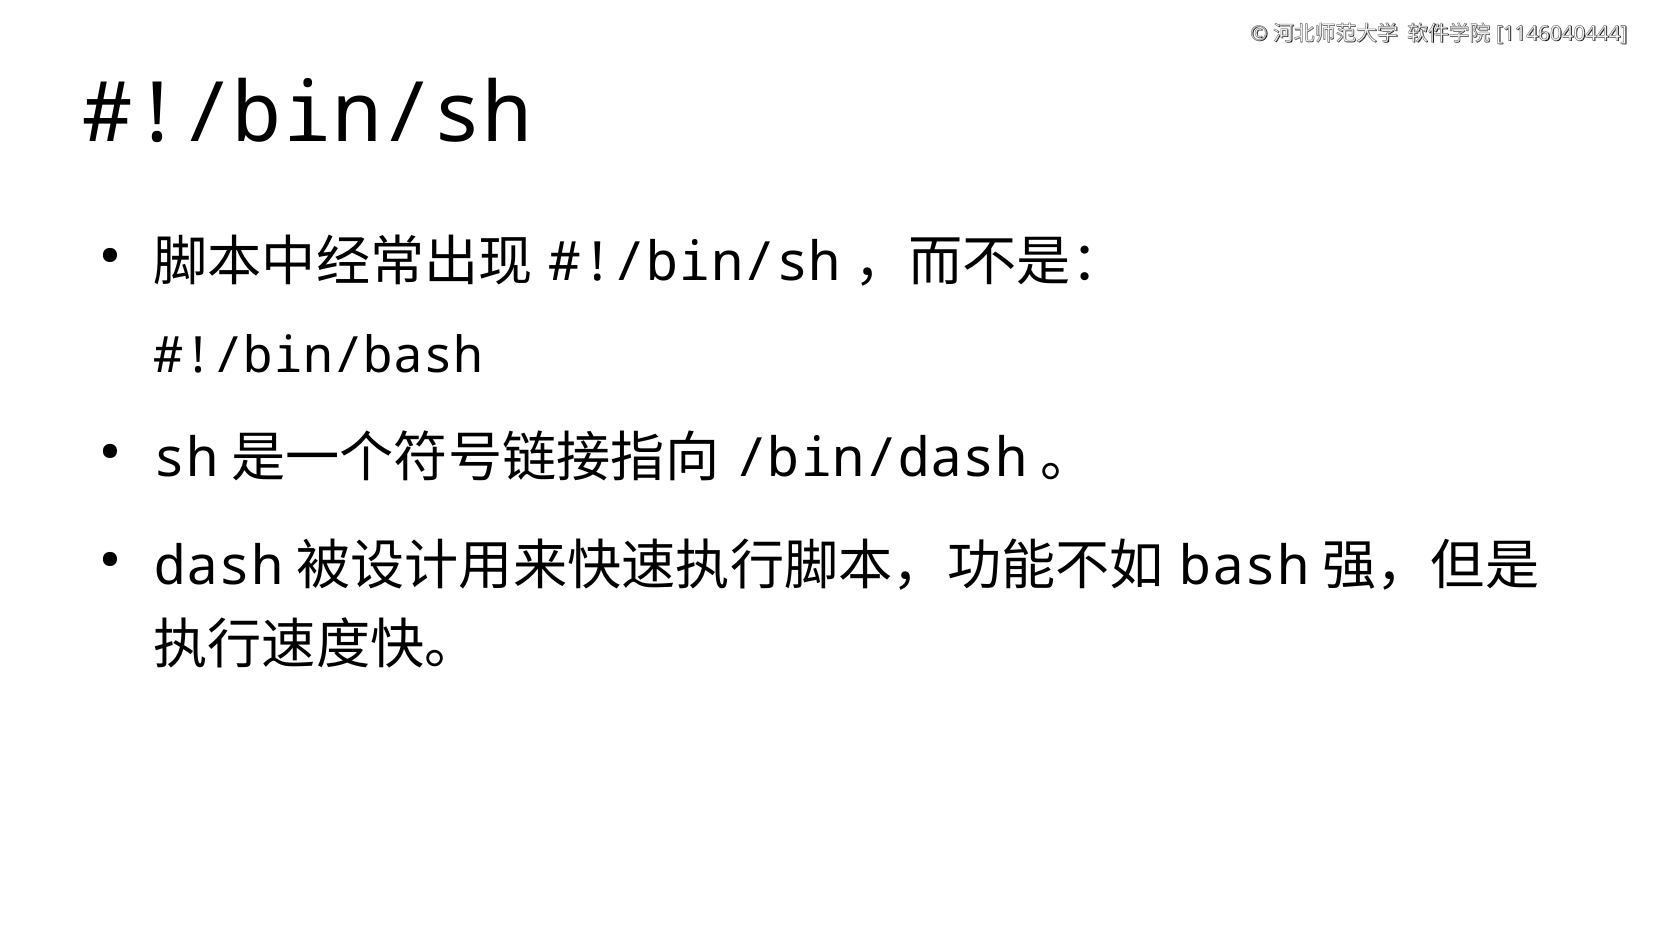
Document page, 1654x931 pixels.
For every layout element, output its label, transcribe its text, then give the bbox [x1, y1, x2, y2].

list 脚本中经常出现#!/bin/sh，而不是： #!/bin/bash sh是一个符号链接指向/bin/dash。 dash被设计用来快速执行脚本，功能不如bash强，但是执行速度快。 [82, 217, 1571, 815]
title #!/bin/sh [82, 37, 1571, 189]
